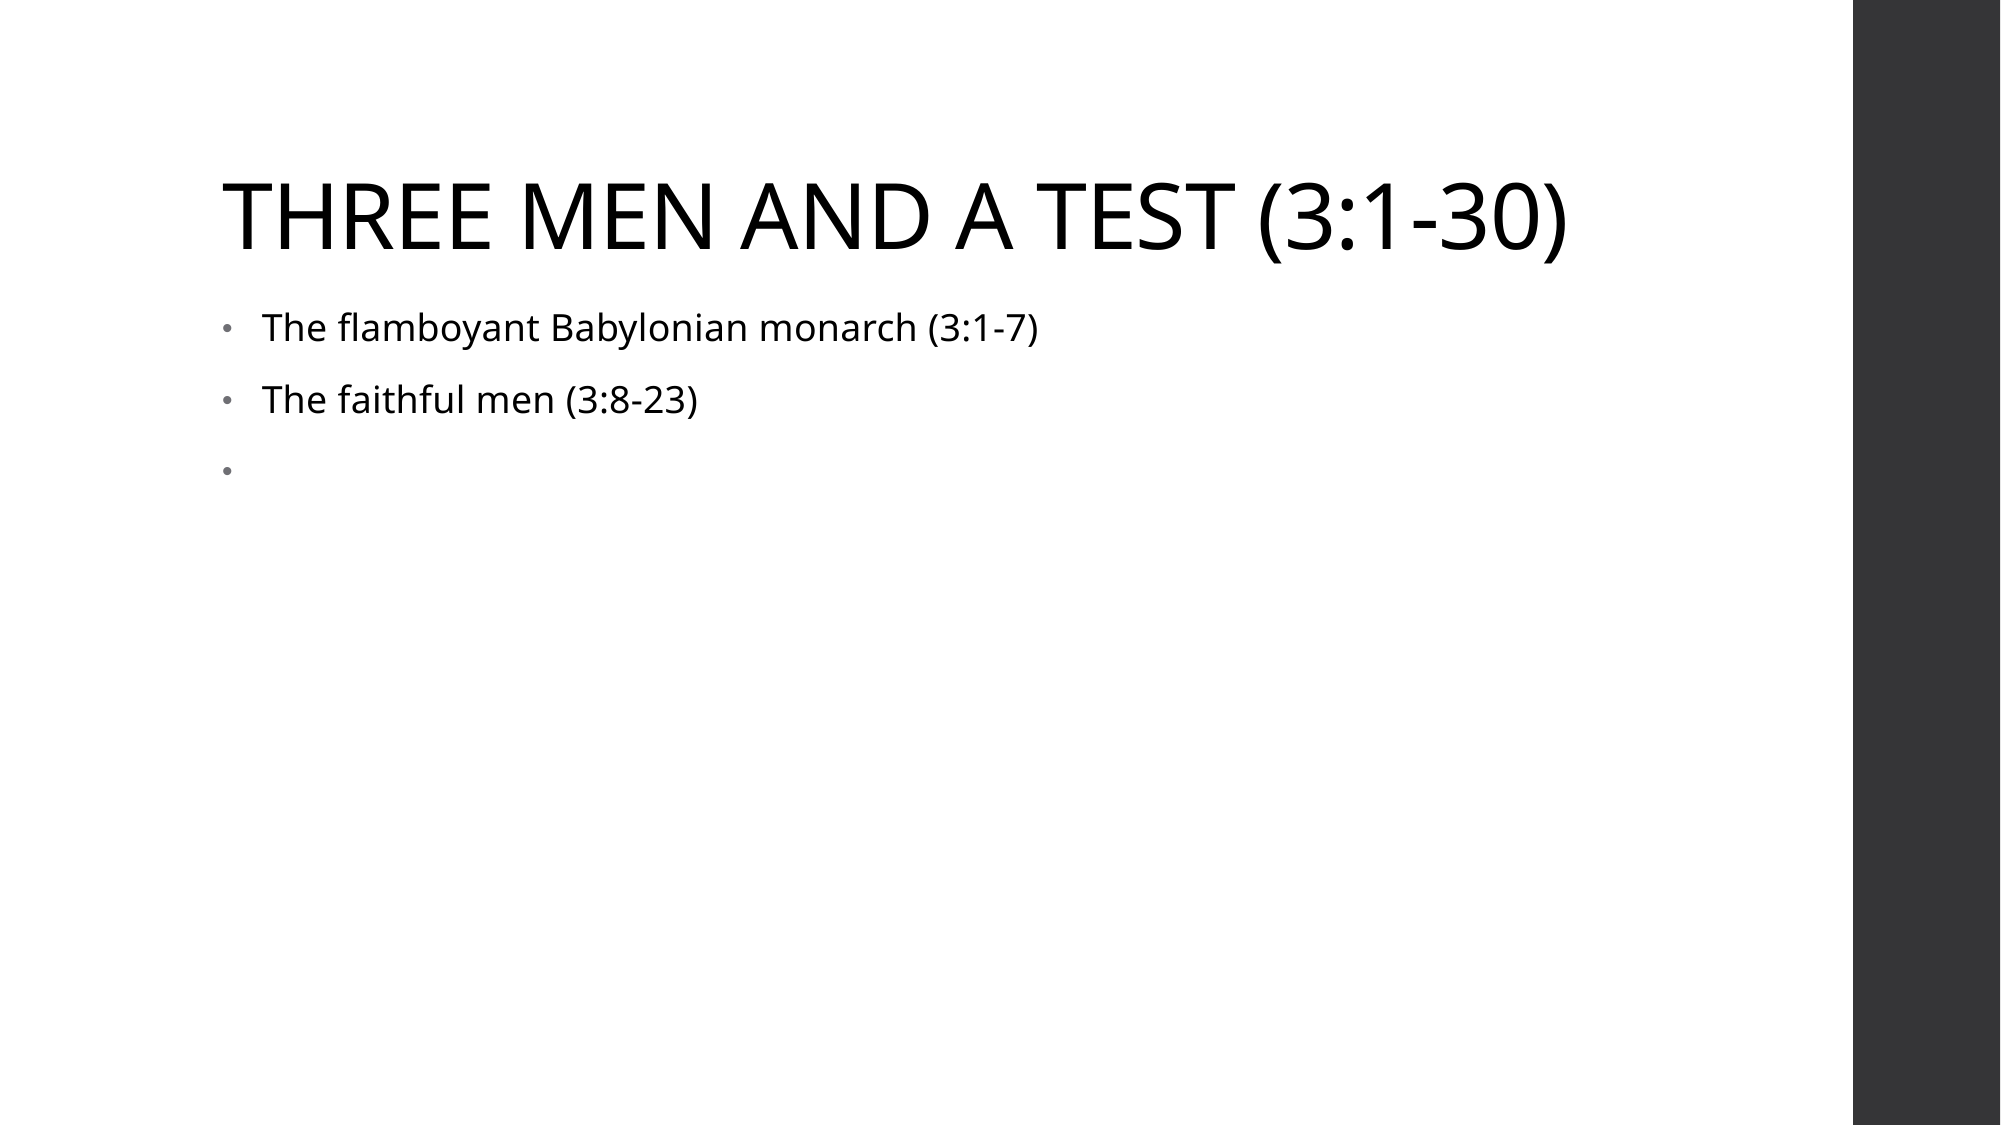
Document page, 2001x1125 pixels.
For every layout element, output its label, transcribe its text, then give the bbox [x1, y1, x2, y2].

title THREE MEN AND A TEST (3:1-30) [206, 60, 1797, 278]
list The flamboyant Babylonian monarch (3:1-7) The faithful men (3:8-23) [206, 299, 1617, 1014]
